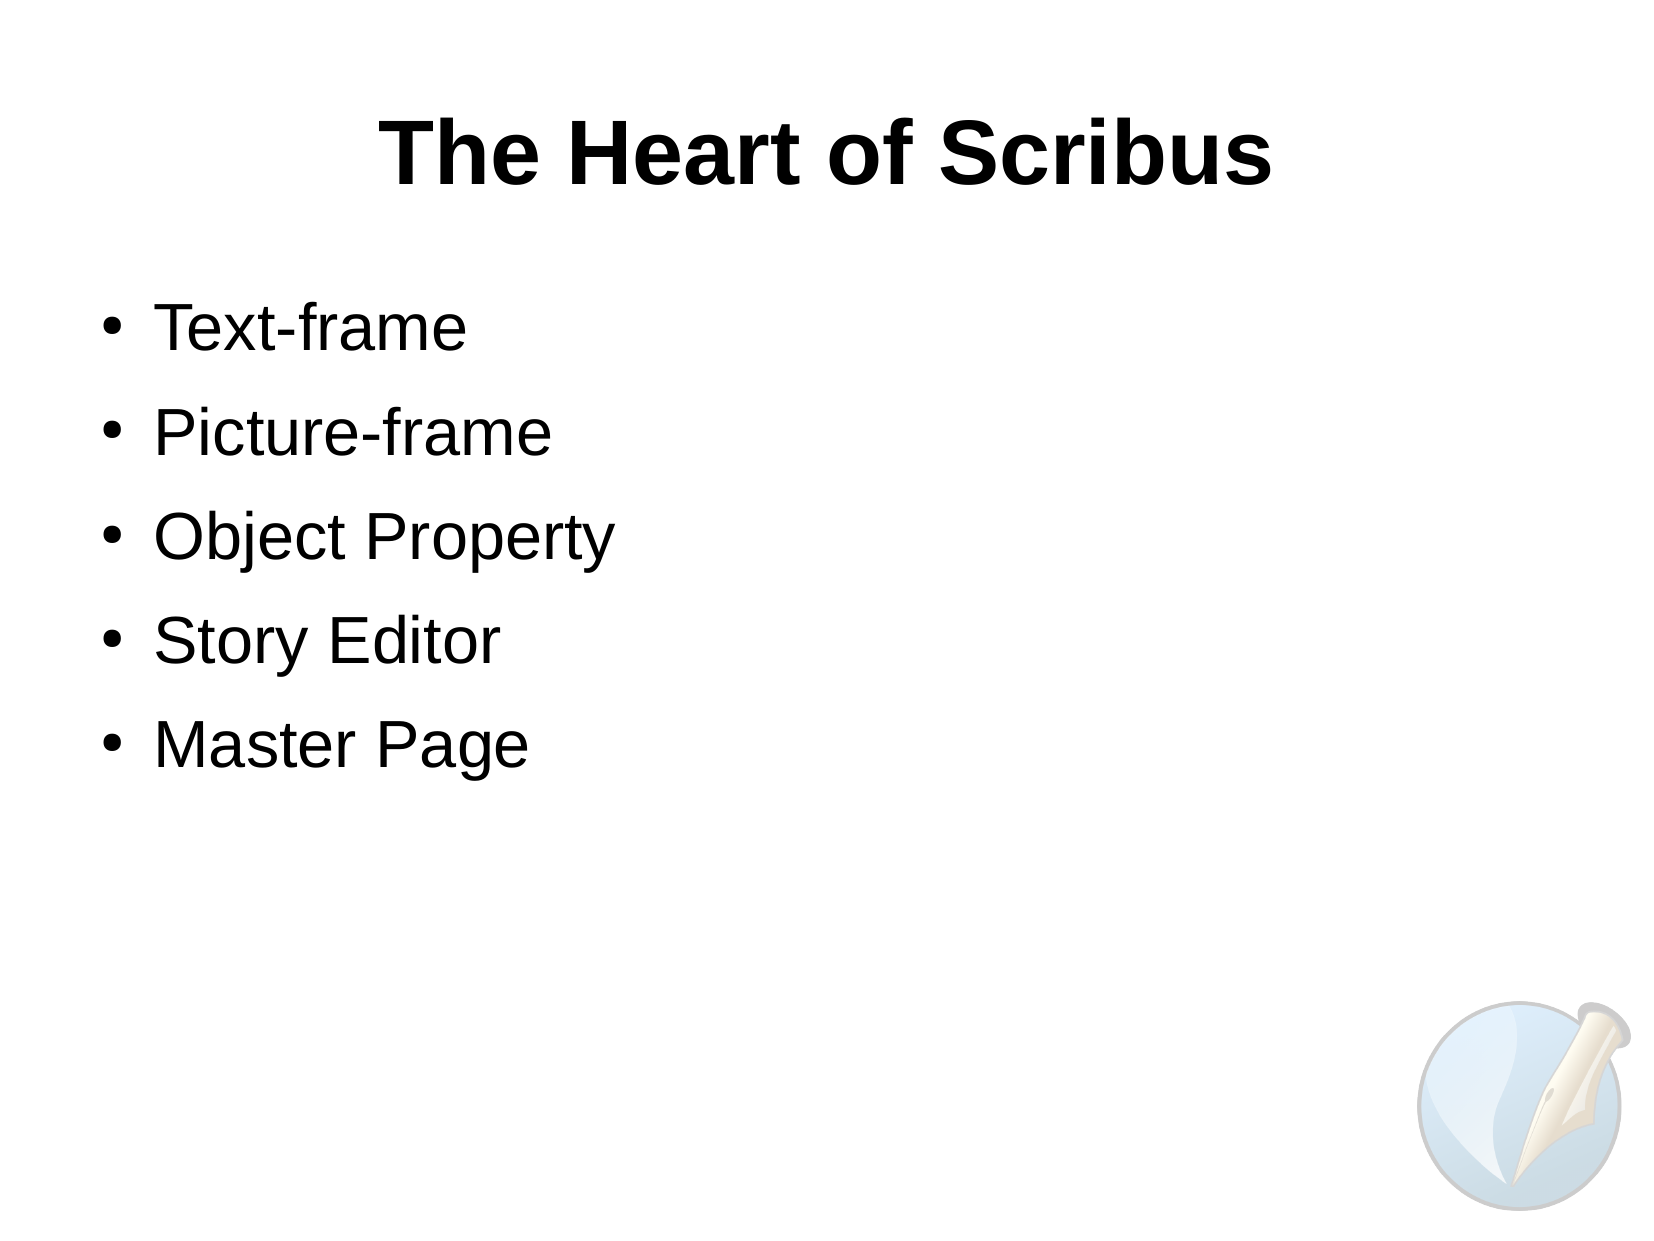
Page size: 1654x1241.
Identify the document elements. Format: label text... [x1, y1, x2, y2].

list Text-frame Picture-frame Object Property Story Editor Master Page [82, 290, 1571, 1109]
title The Heart of Scribus [82, 56, 1571, 250]
